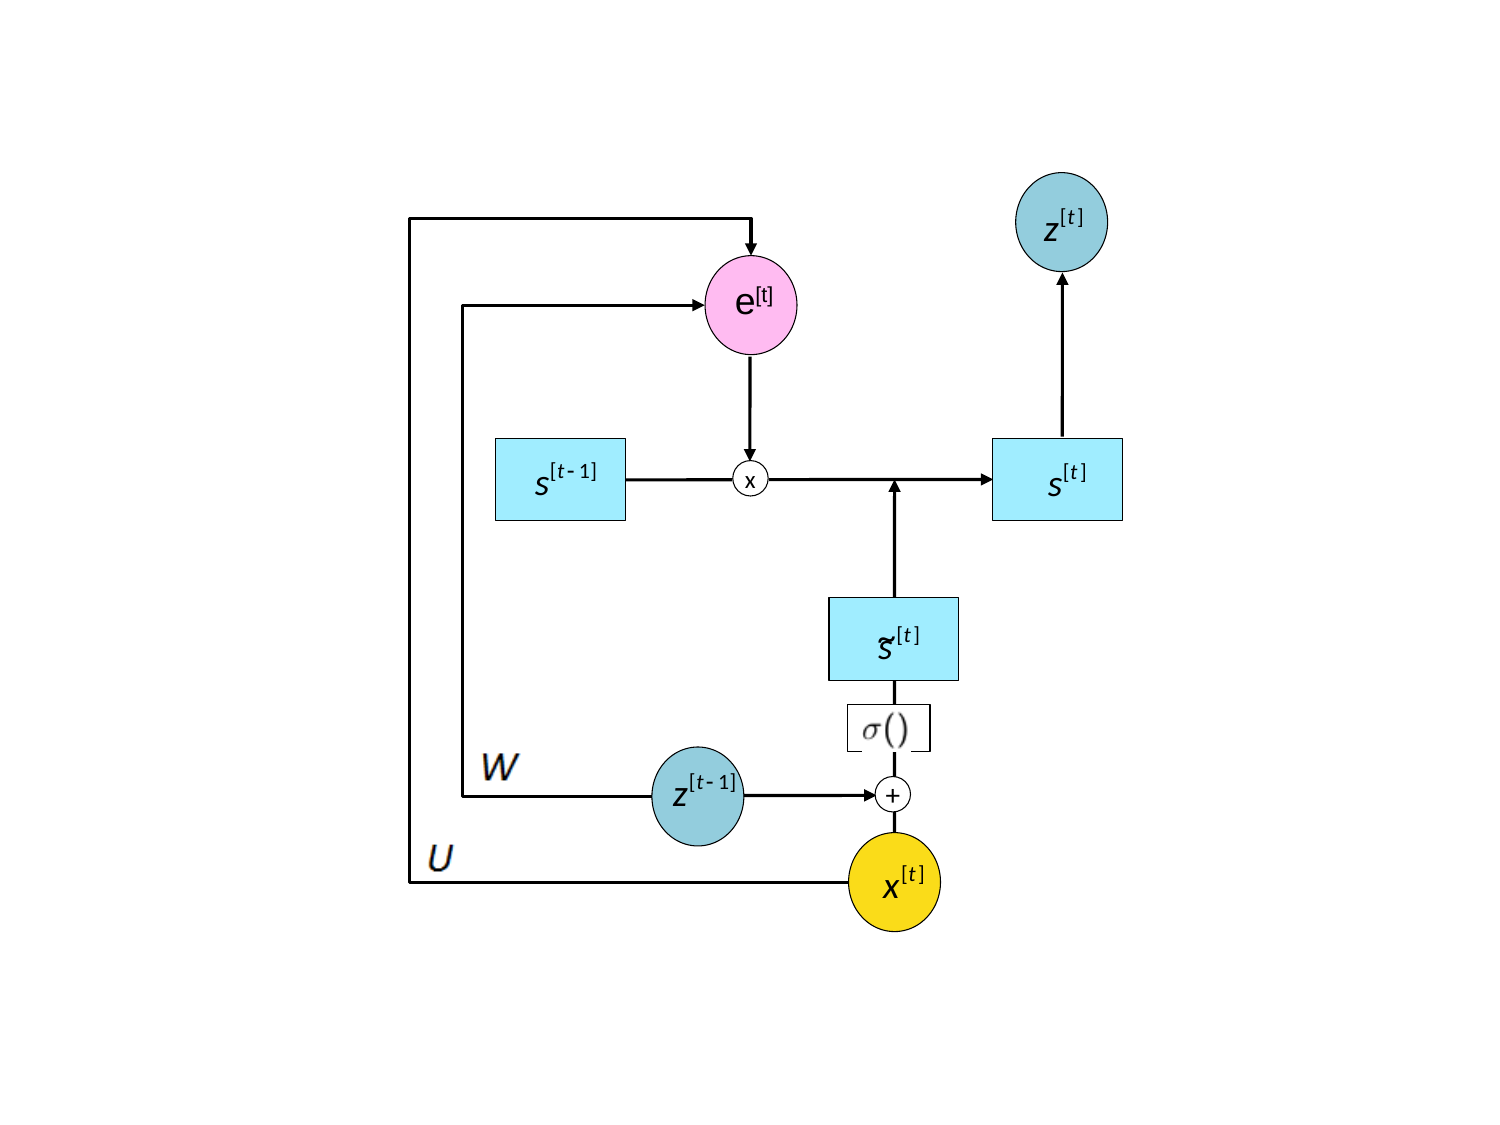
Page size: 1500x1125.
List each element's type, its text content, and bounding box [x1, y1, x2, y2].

text_box [847, 704, 931, 752]
text_box [848, 832, 941, 932]
picture [474, 741, 524, 787]
text_box [705, 255, 791, 355]
chart [876, 857, 930, 905]
text_box e[t] [720, 273, 856, 330]
picture [862, 709, 911, 752]
text_box [495, 438, 626, 521]
chart [1041, 456, 1092, 507]
text_box + [875, 776, 911, 812]
chart [871, 618, 925, 669]
text_box [1015, 172, 1108, 272]
chart [666, 766, 742, 814]
text_box [829, 597, 959, 681]
text_box [651, 746, 741, 846]
text_box x [732, 460, 769, 497]
chart [528, 454, 604, 505]
chart [1037, 201, 1091, 248]
picture [415, 834, 461, 878]
text_box [992, 438, 1123, 521]
